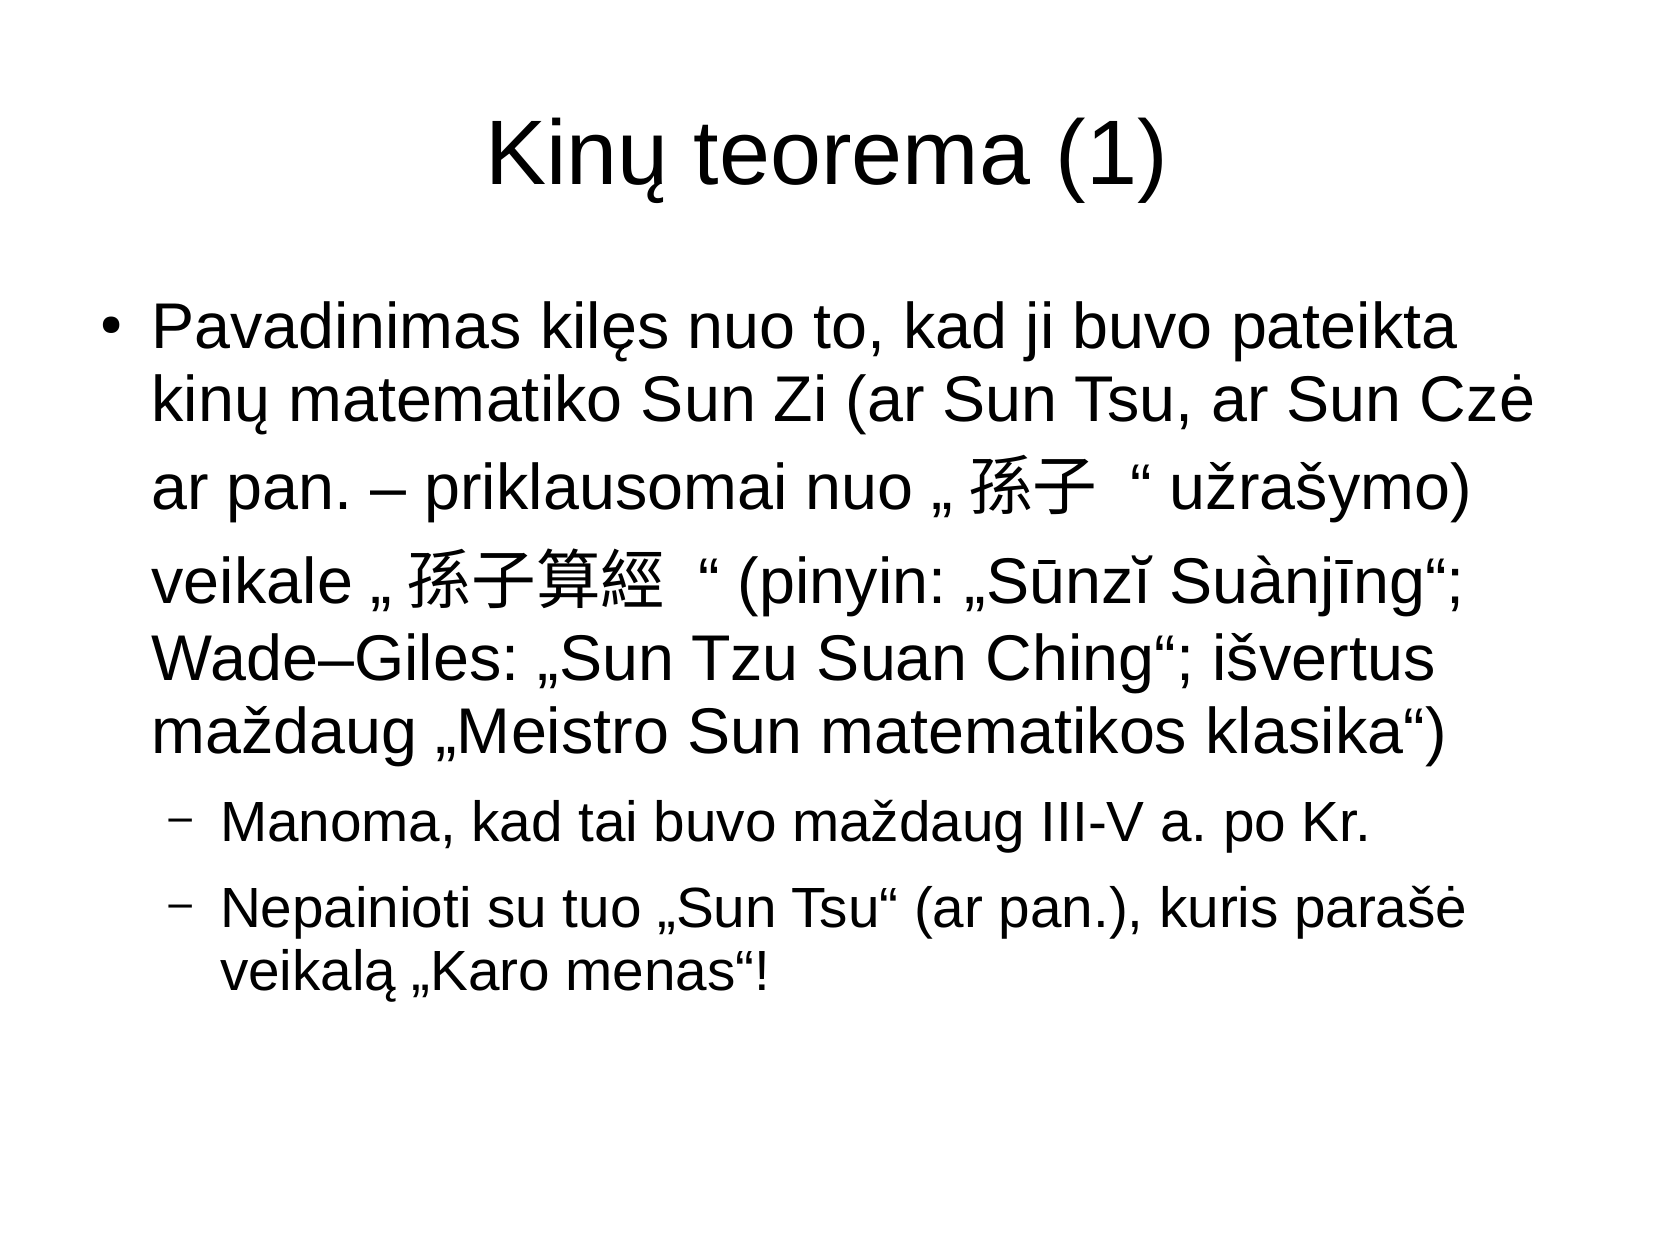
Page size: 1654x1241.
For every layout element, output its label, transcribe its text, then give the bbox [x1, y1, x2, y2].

list Pavadinimas kilęs nuo to, kad ji buvo pateikta kinų matematiko Sun Zi (ar Sun Tsu, ar Sun Czė ar pan. – priklausomai nuo „孫子i“ užrašymo) veikale „孫子算經i“ (pinyin: „Sūnzĭ Suànjīng“; Wade–Giles: „Sun Tzu Suan Ching“; išvertus maždaug „Meistro Sun matematikos klasika“) Manoma, kad tai buvo maždaug III-V a. po Kr. Nepainioti su tuo „Sun Tsu“ (ar pan.), kuris parašė veikalą „Karo menas“! [82, 290, 1571, 1010]
title Kinų teorema (1) [82, 49, 1571, 257]
